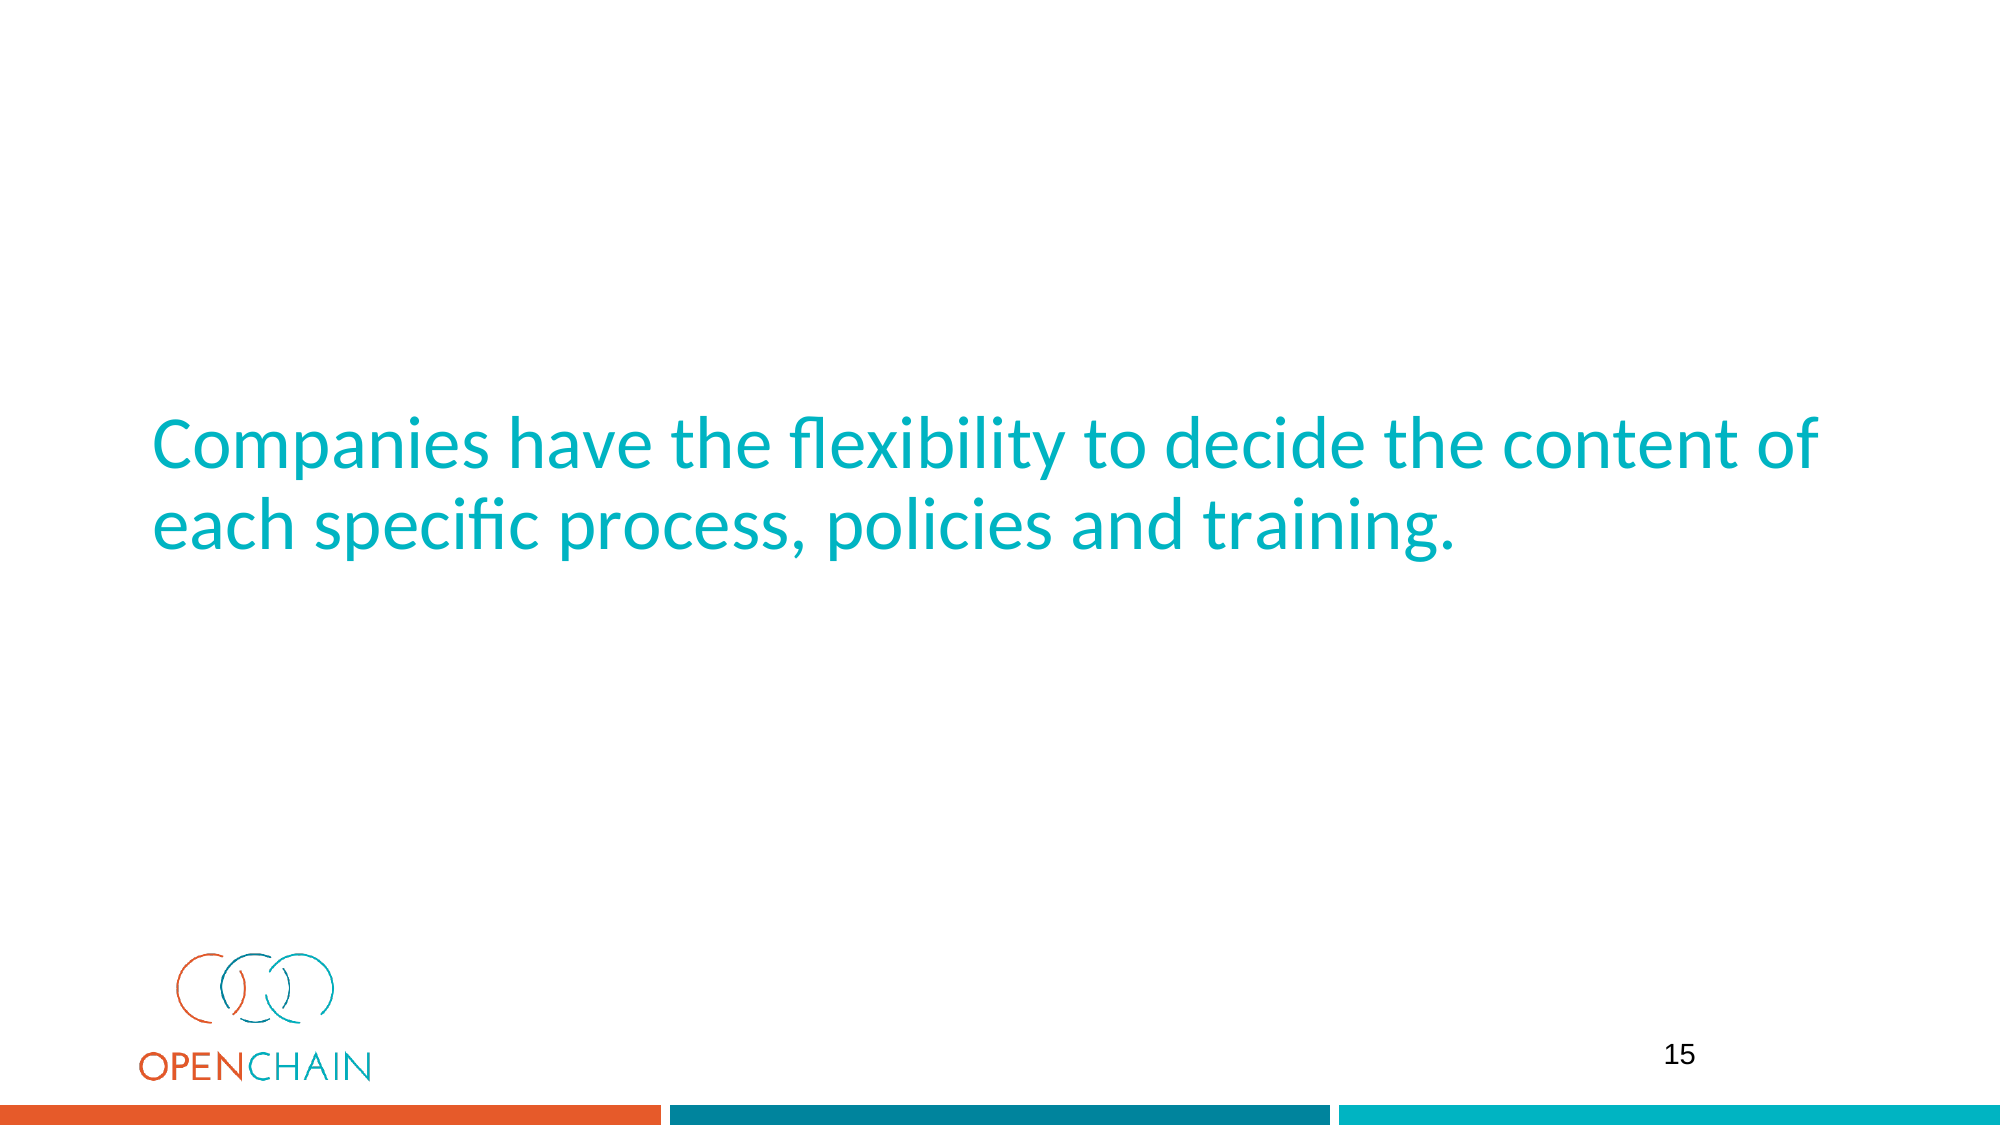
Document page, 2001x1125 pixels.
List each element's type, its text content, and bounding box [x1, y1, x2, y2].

text_box 25 [1648, 1022, 1863, 1083]
title Companies have the flexibility to decide the content of each specific process, policies and training. [137, 376, 1863, 594]
